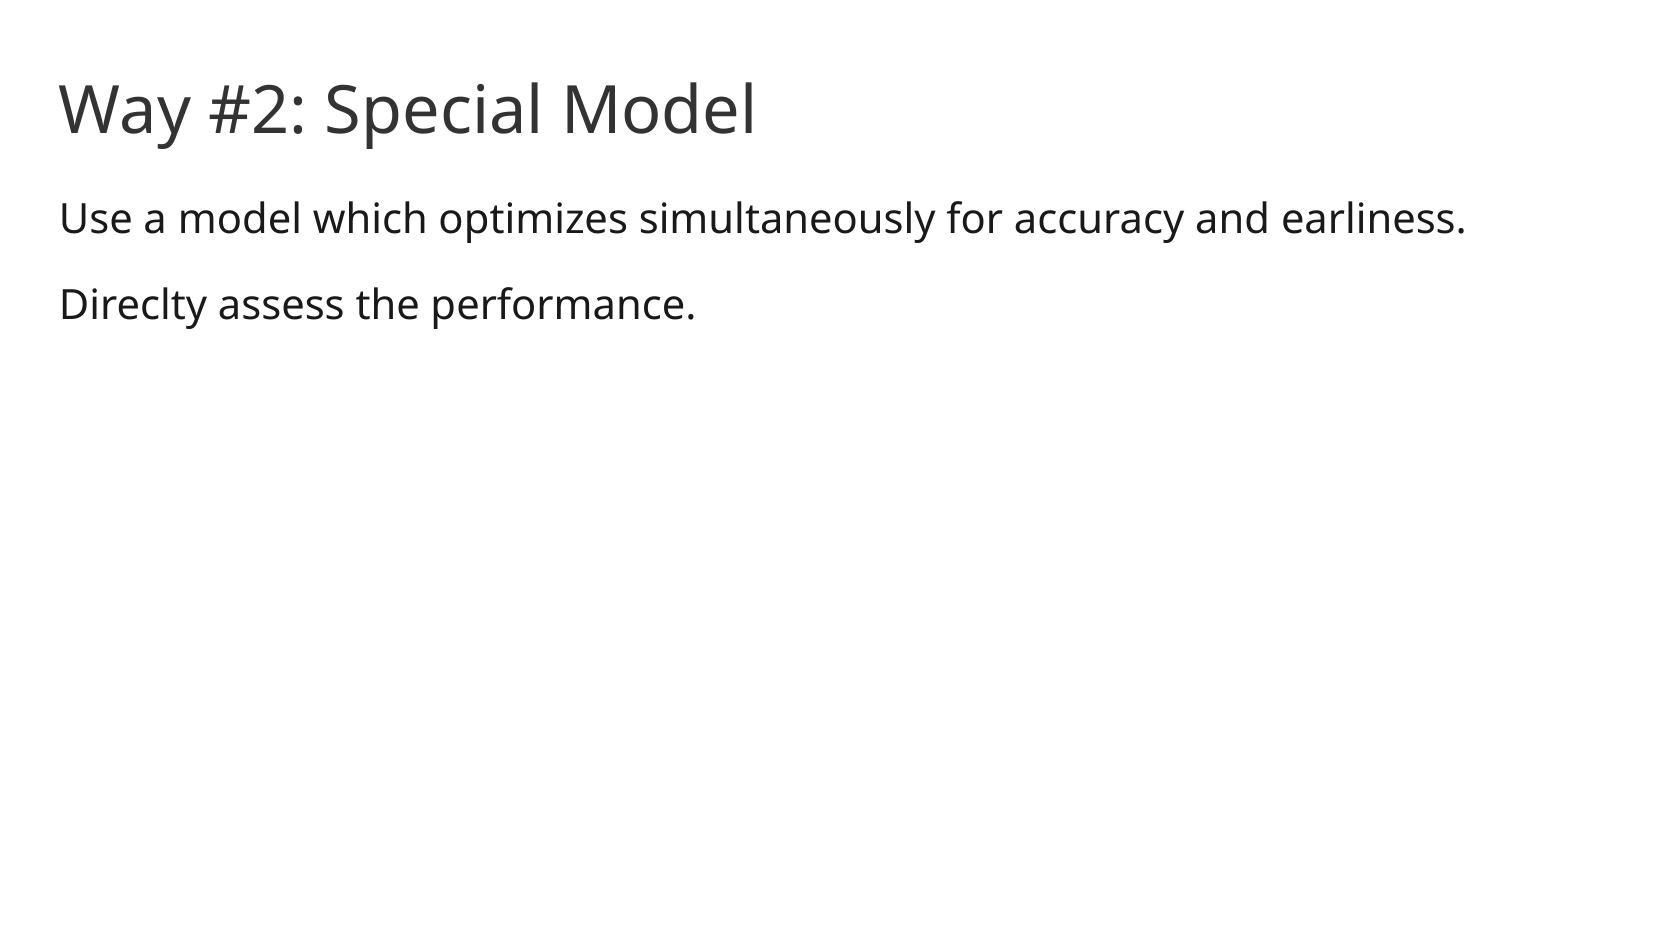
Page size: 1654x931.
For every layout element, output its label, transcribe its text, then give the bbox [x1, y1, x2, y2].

list Use a model which optimizes simultaneously for accuracy and earliness. Direclty assess the performance. [59, 177, 1595, 886]
title Way #2: Special Model [59, 53, 1595, 154]
